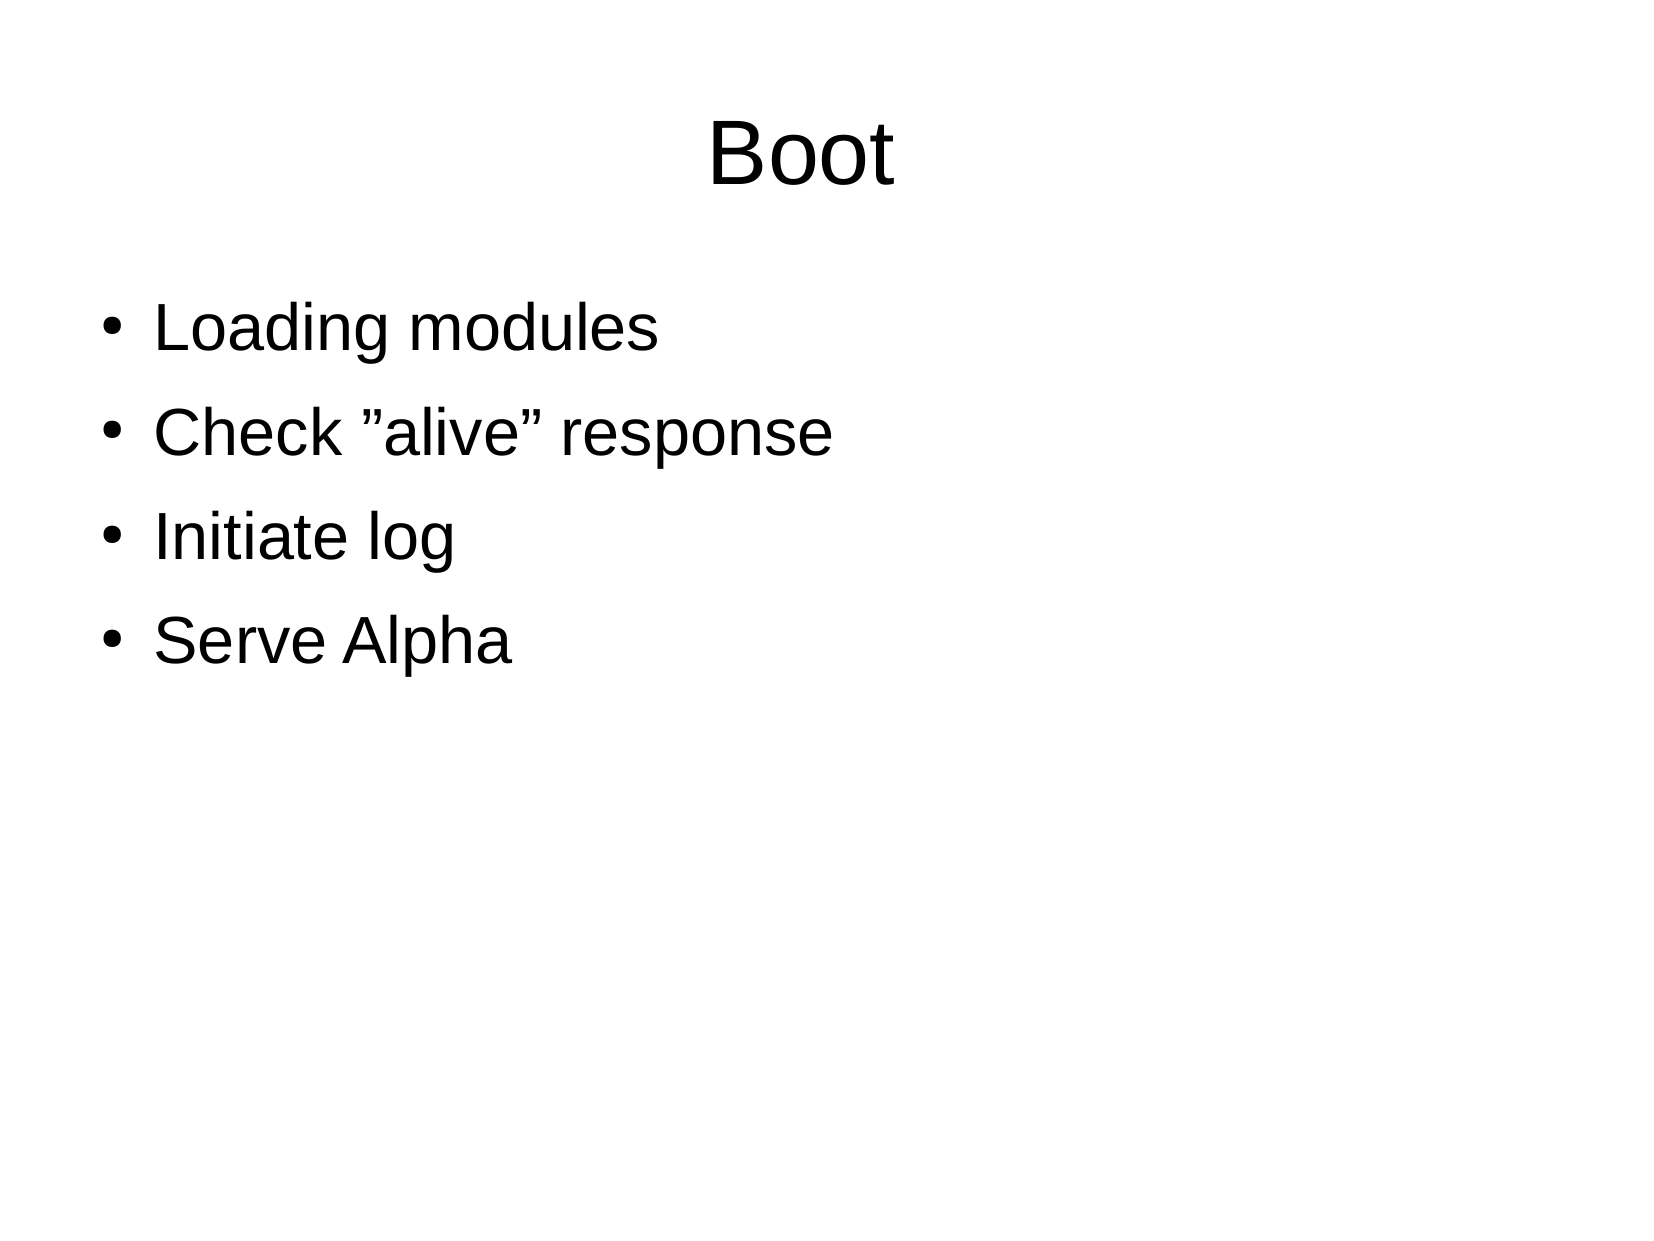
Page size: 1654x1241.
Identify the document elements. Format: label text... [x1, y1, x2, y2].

title Boot [82, 49, 1571, 257]
list Loading modules Check ”alive” response Initiate log Serve Alpha [82, 290, 1571, 1010]
